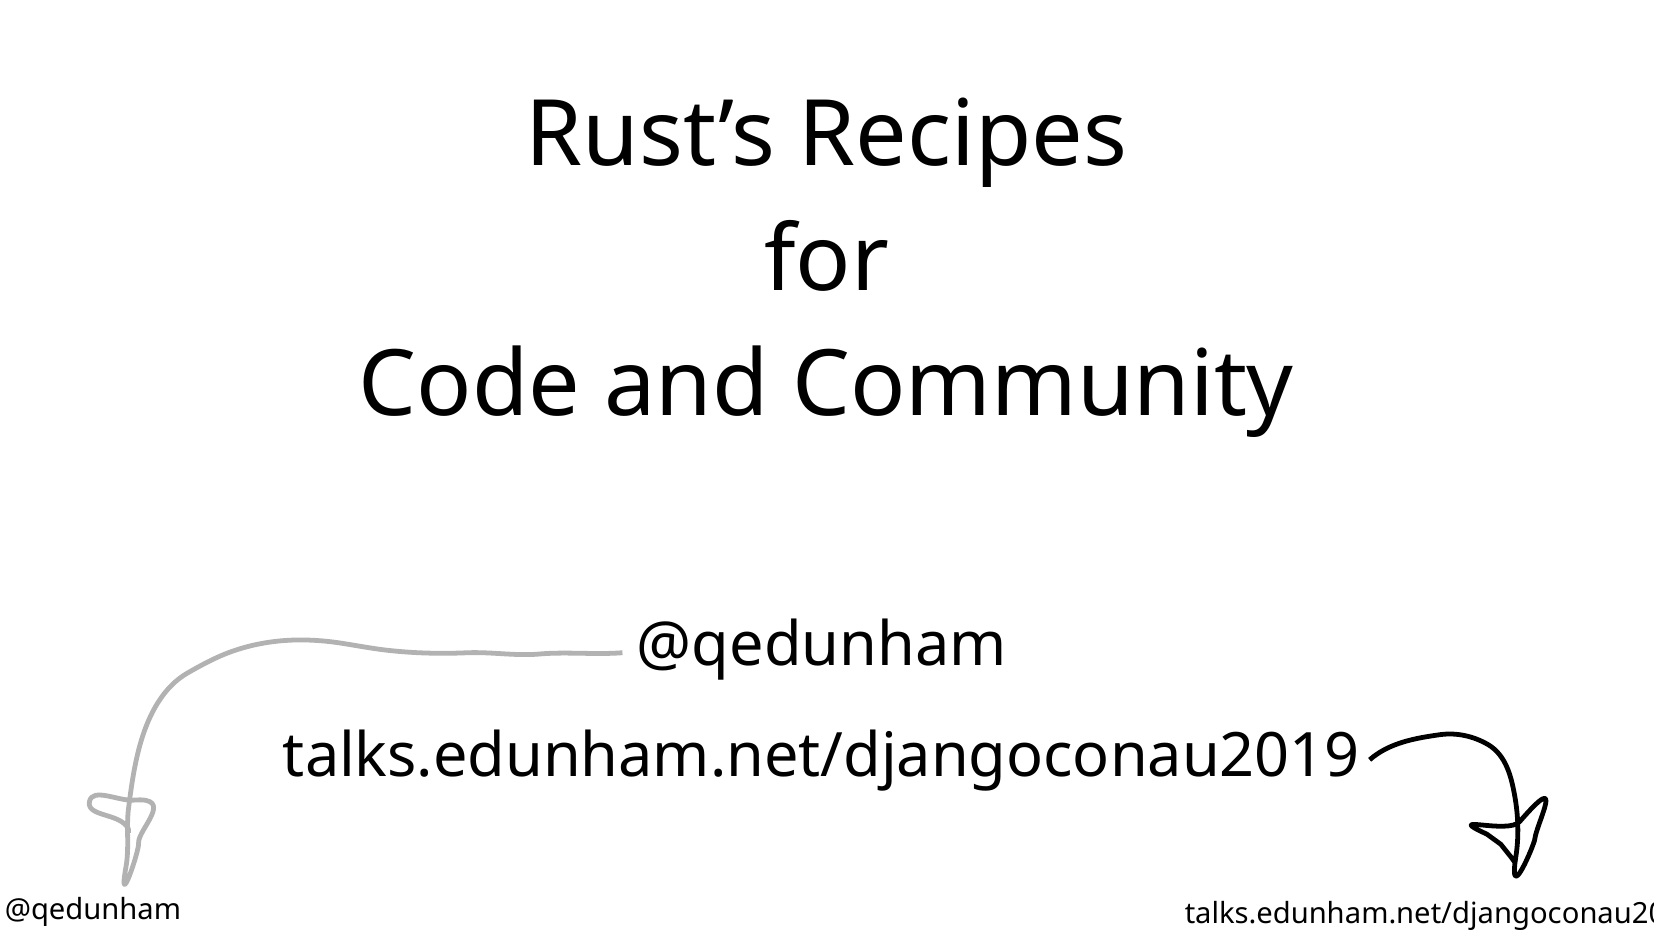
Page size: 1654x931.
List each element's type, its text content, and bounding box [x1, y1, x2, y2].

title Rust’s Recipes for Code and Community [82, 90, 1571, 421]
list @qedunham talks.edunham.net/djangoconau2019 [45, 600, 1534, 795]
